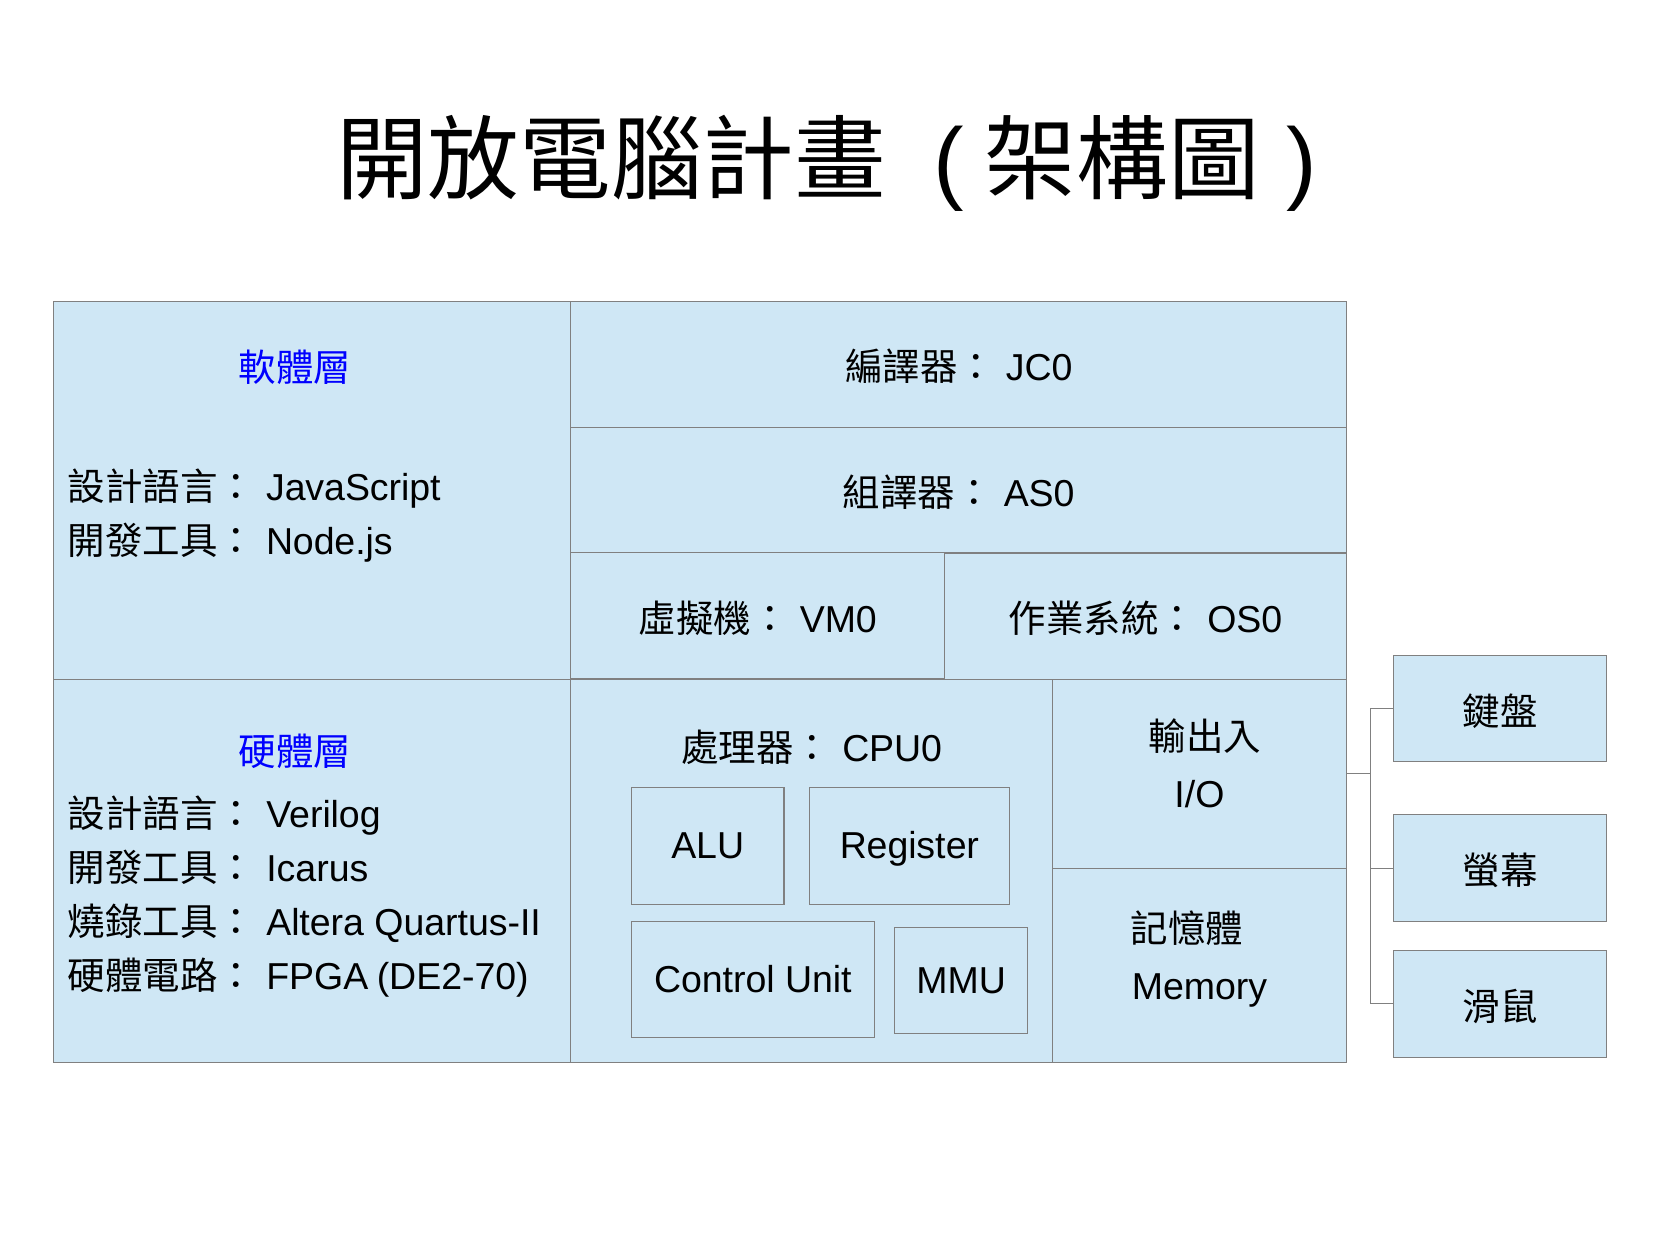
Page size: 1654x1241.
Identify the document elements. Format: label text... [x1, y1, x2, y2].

text_box Control Unit [631, 921, 875, 1038]
text_box 設計語言：JavaScript 開發工具：Node.js [53, 301, 571, 680]
text_box ALU [631, 787, 784, 905]
text_box 處理器：CPU0 [570, 679, 1052, 1063]
text_box Register [809, 787, 1010, 905]
text_box 輸出入 [1133, 699, 1277, 762]
text_box 滑鼠 [1393, 950, 1607, 1058]
text_box 鍵盤 [1393, 655, 1607, 762]
text_box 設計語言：Verilog 開發工具：Icarus 燒錄工具：Altera Quartus-II 硬體電路：FPGA (DE2-70) [53, 680, 570, 1063]
text_box I/O [1052, 680, 1347, 869]
text_box 螢幕 [1393, 814, 1607, 922]
text_box 記憶體 [1116, 891, 1276, 954]
text_box Memory [1052, 869, 1347, 1063]
text_box 編譯器：JC0 [570, 301, 1347, 428]
text_box 虛擬機：VM0 [570, 552, 945, 679]
title 開放電腦計畫 (架構圖) [82, 49, 1571, 257]
text_box 組譯器：AS0 [570, 428, 1347, 553]
text_box MMU [894, 927, 1028, 1034]
text_box 軟體層 [223, 330, 367, 393]
text_box 硬體層 [223, 714, 367, 777]
text_box 作業系統：OS0 [944, 553, 1347, 680]
